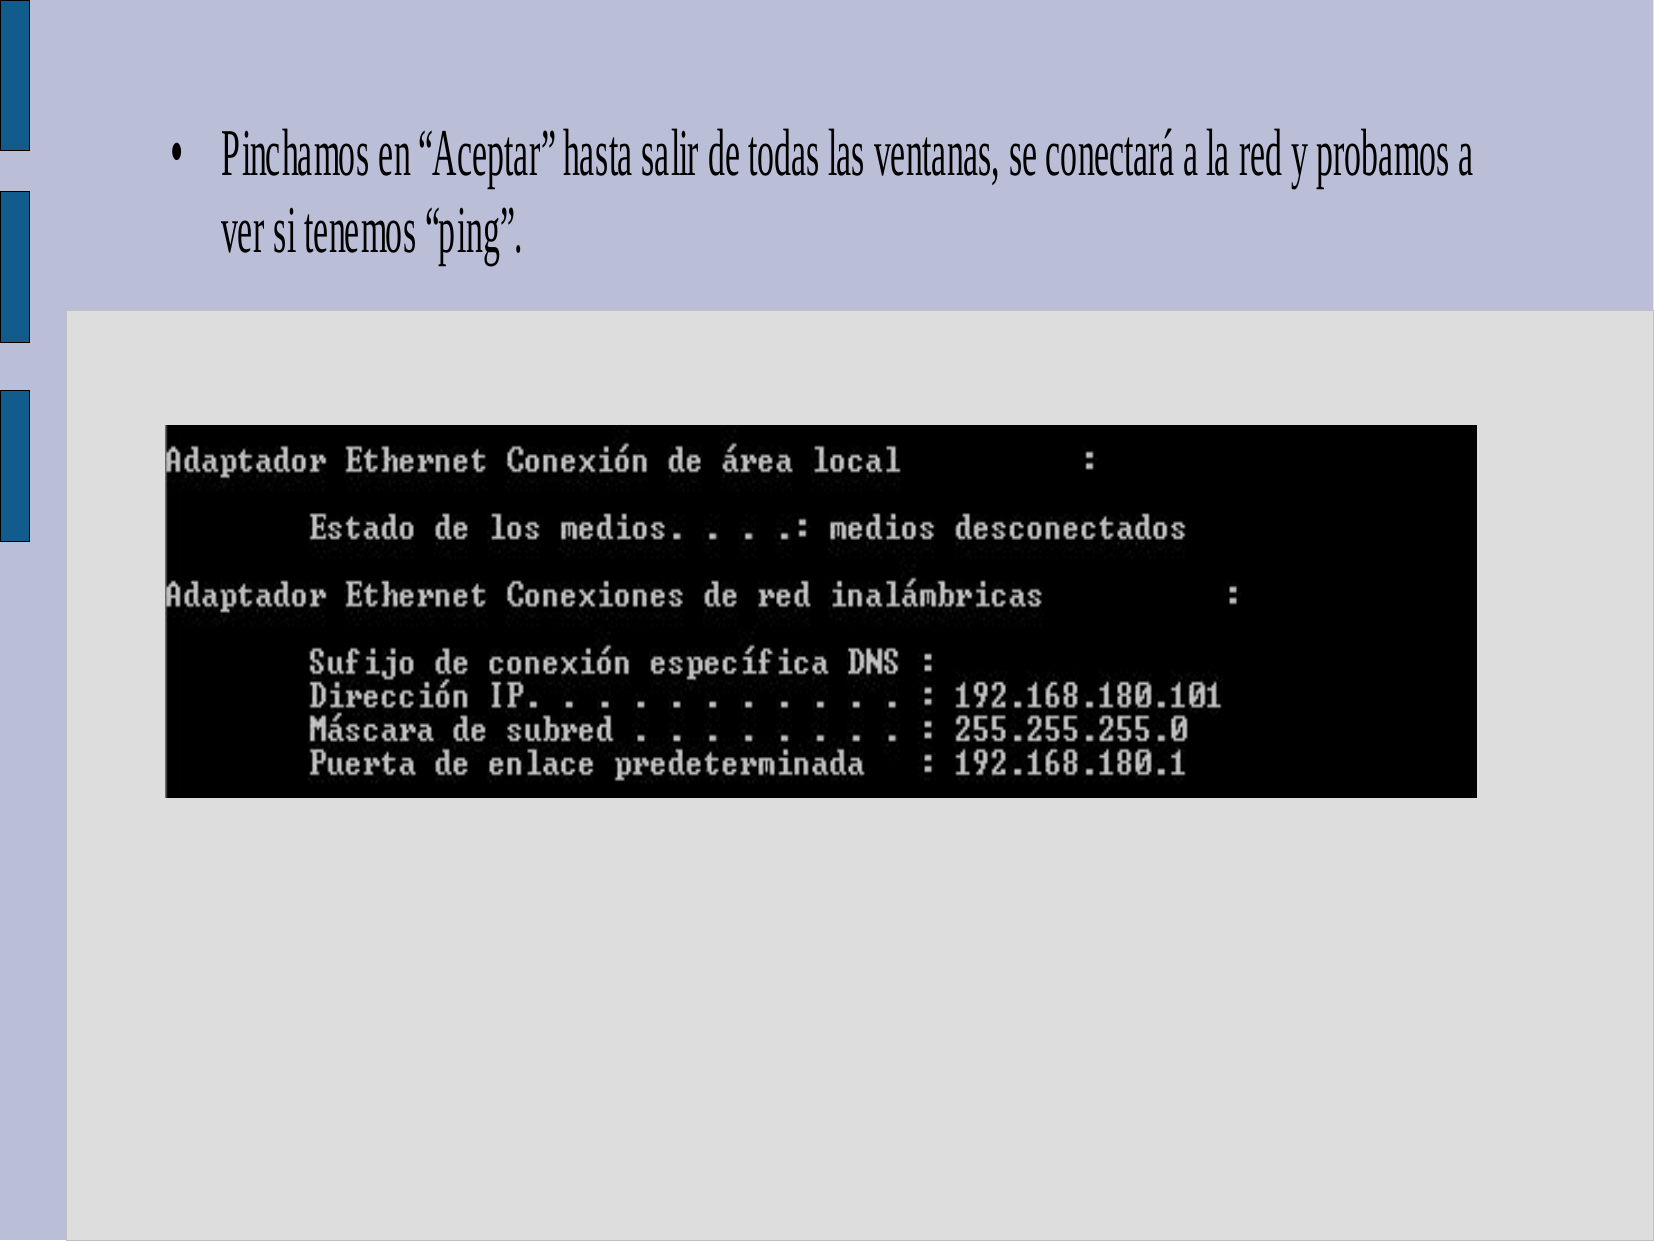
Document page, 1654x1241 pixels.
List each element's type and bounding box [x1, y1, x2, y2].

picture [165, 425, 1477, 798]
chart [118, 29, 1477, 502]
